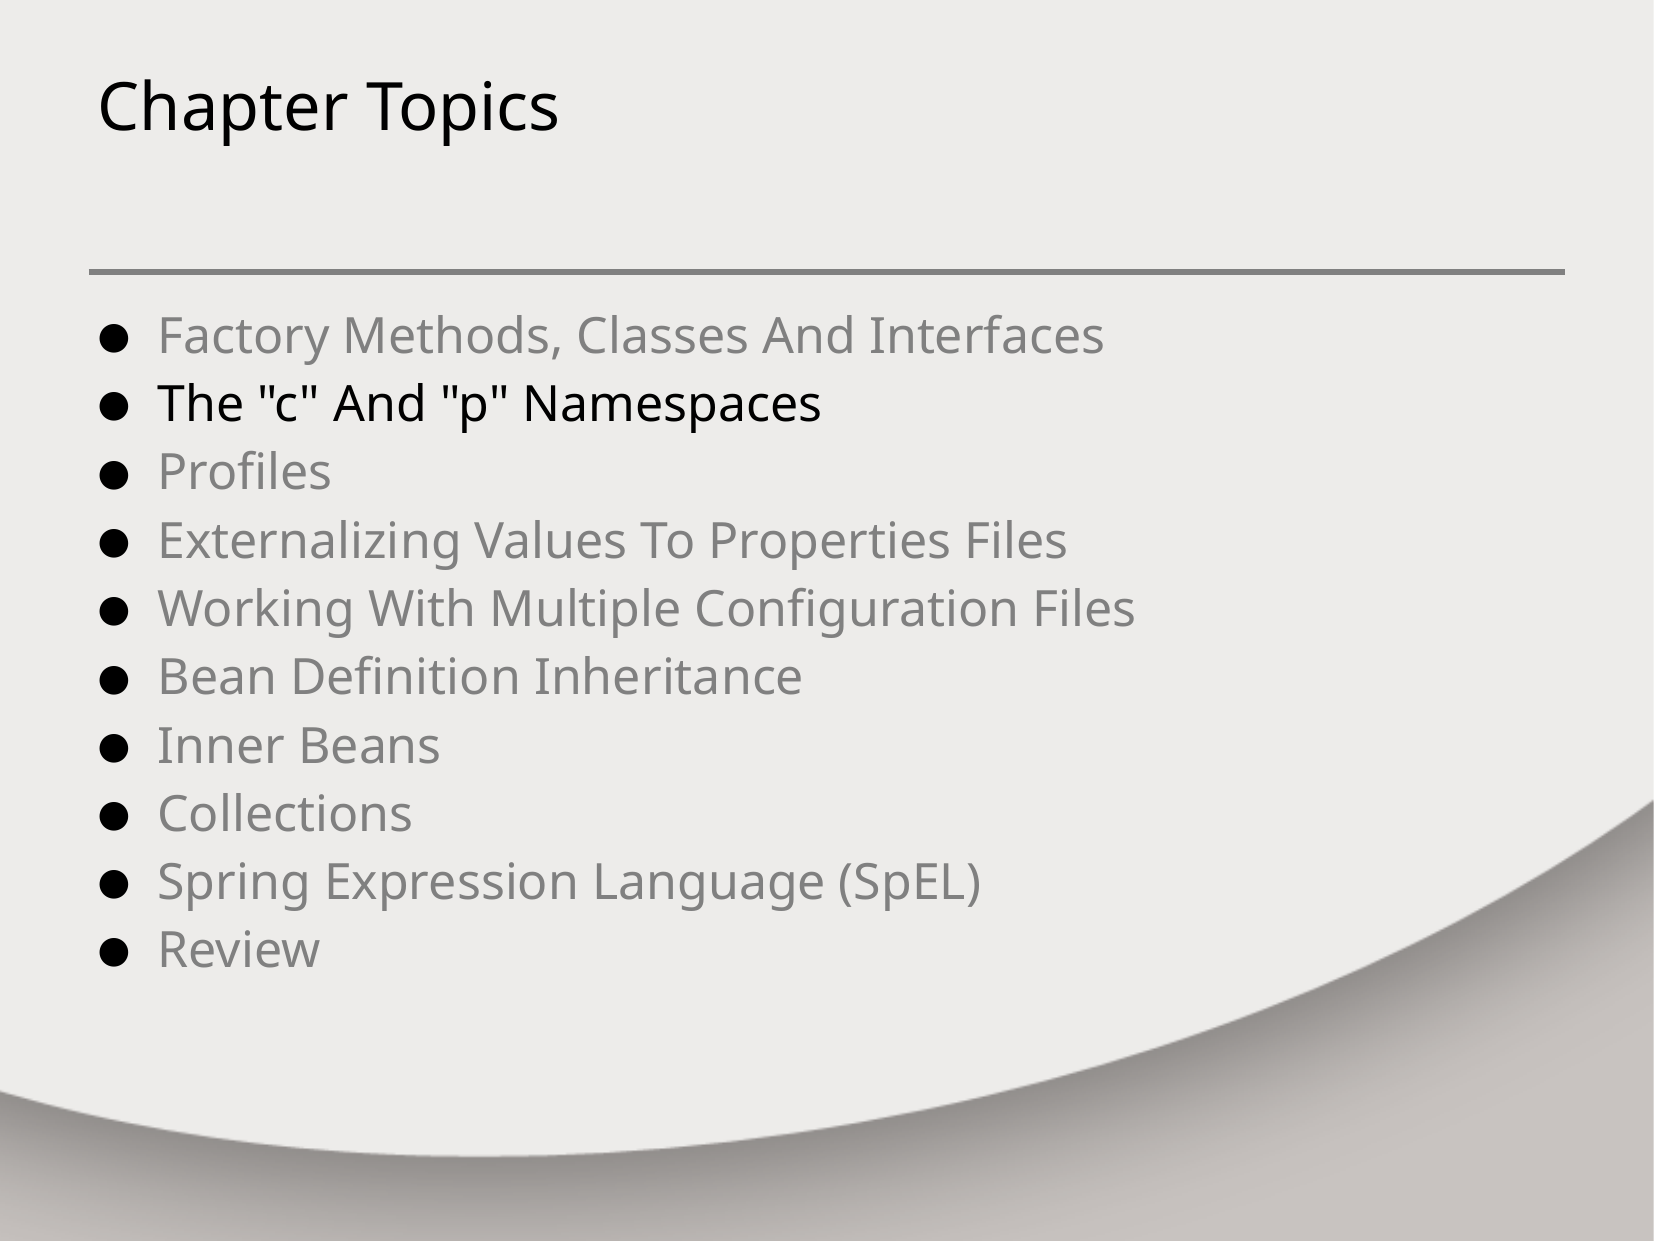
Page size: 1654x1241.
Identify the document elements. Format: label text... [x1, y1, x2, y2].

picture [0, 0, 1654, 1241]
list Factory Methods, Classes And Interfaces The "c" And "p" Namespaces Profiles Externalizing Values To Properties Files Working With Multiple Configuration Files Bean Definition Inheritance Inner Beans Collections Spring Expression Language (SpEL) Review [97, 300, 1561, 1163]
title Chapter Topics [97, 75, 1561, 226]
